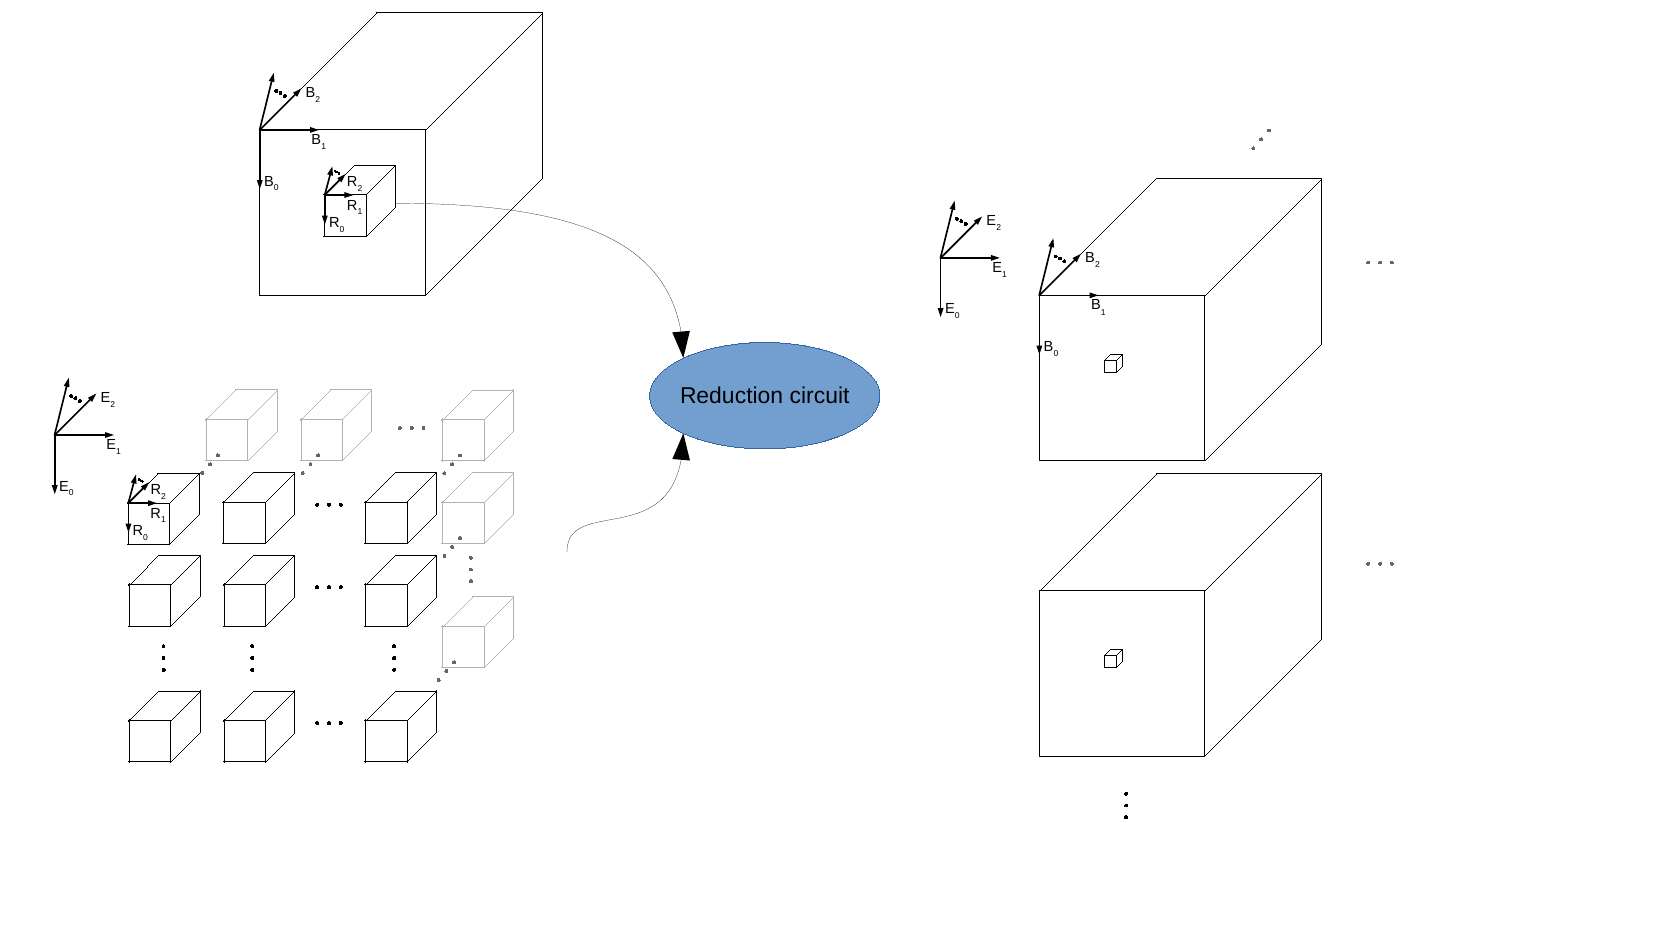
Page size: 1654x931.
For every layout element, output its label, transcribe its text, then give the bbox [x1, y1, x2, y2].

text_box R2 [135, 473, 181, 509]
text_box R2 [332, 165, 378, 201]
text_box [69, 394, 77, 400]
text_box B0 [249, 165, 294, 200]
text_box B2 [1070, 242, 1115, 277]
text_box B1 [1076, 289, 1121, 325]
text_box B2 [290, 76, 335, 112]
text_box B0 [1028, 330, 1074, 366]
text_box E1 [91, 429, 136, 464]
text_box R0 [129, 514, 163, 544]
text_box Reduction circuit [649, 342, 880, 449]
text_box E1 [977, 252, 1022, 287]
text_box E2 [85, 381, 130, 417]
text_box E2 [971, 204, 1016, 240]
text_box E0 [930, 293, 975, 328]
text_box R1 [367, 201, 378, 224]
text_box R2 [332, 195, 366, 201]
text_box [1054, 255, 1062, 260]
text_box R0 [314, 206, 360, 242]
text_box R1 [170, 509, 181, 533]
text_box R0 [117, 514, 163, 550]
text_box [955, 217, 963, 223]
text_box B1 [296, 124, 341, 159]
text_box R0 [325, 206, 360, 236]
text_box R2 [135, 504, 169, 509]
text_box R1 [135, 509, 169, 533]
text_box E0 [44, 470, 89, 505]
text_box R1 [332, 201, 366, 224]
